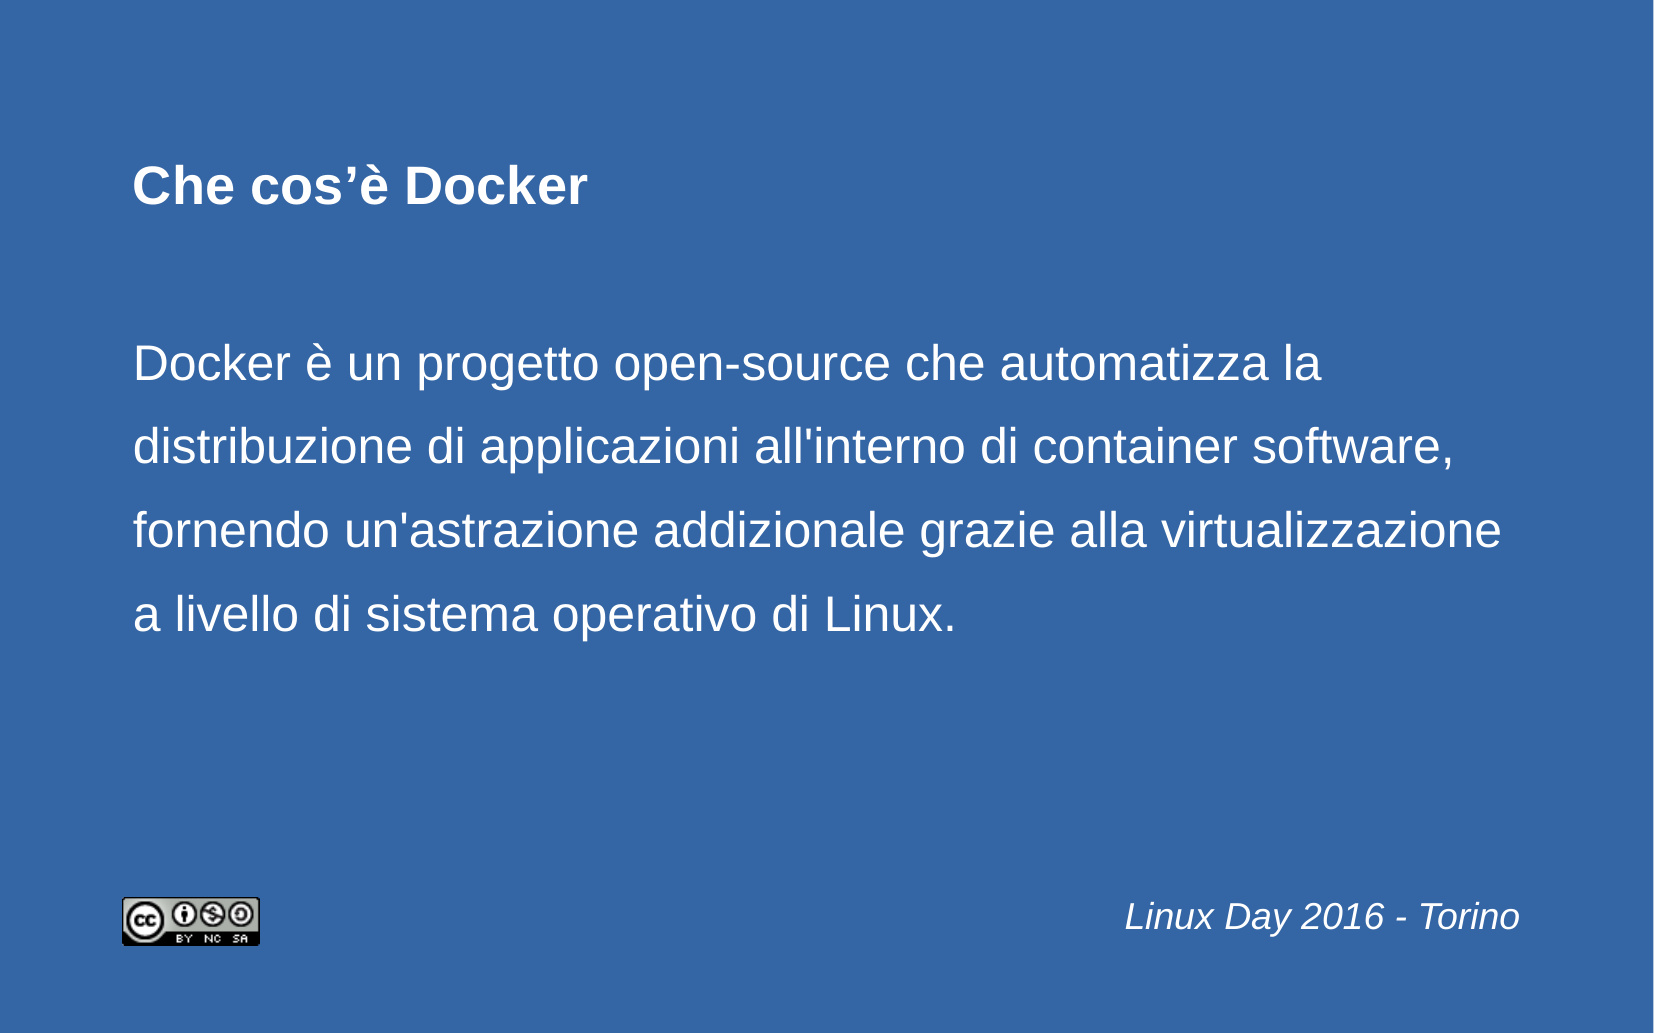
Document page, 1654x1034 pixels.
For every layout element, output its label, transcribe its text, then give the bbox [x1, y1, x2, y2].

text_box Linux Day 2016 - Torino [1109, 887, 1536, 1034]
text_box Che cos’è Docker Docker è un progetto open-source che automatizza la distribuzione di applicazioni all'interno di container software, fornendo un'astrazione addizionale grazie alla virtualizzazione a livello di sistema operativo di Linux. [118, 118, 1536, 815]
picture [122, 897, 260, 946]
